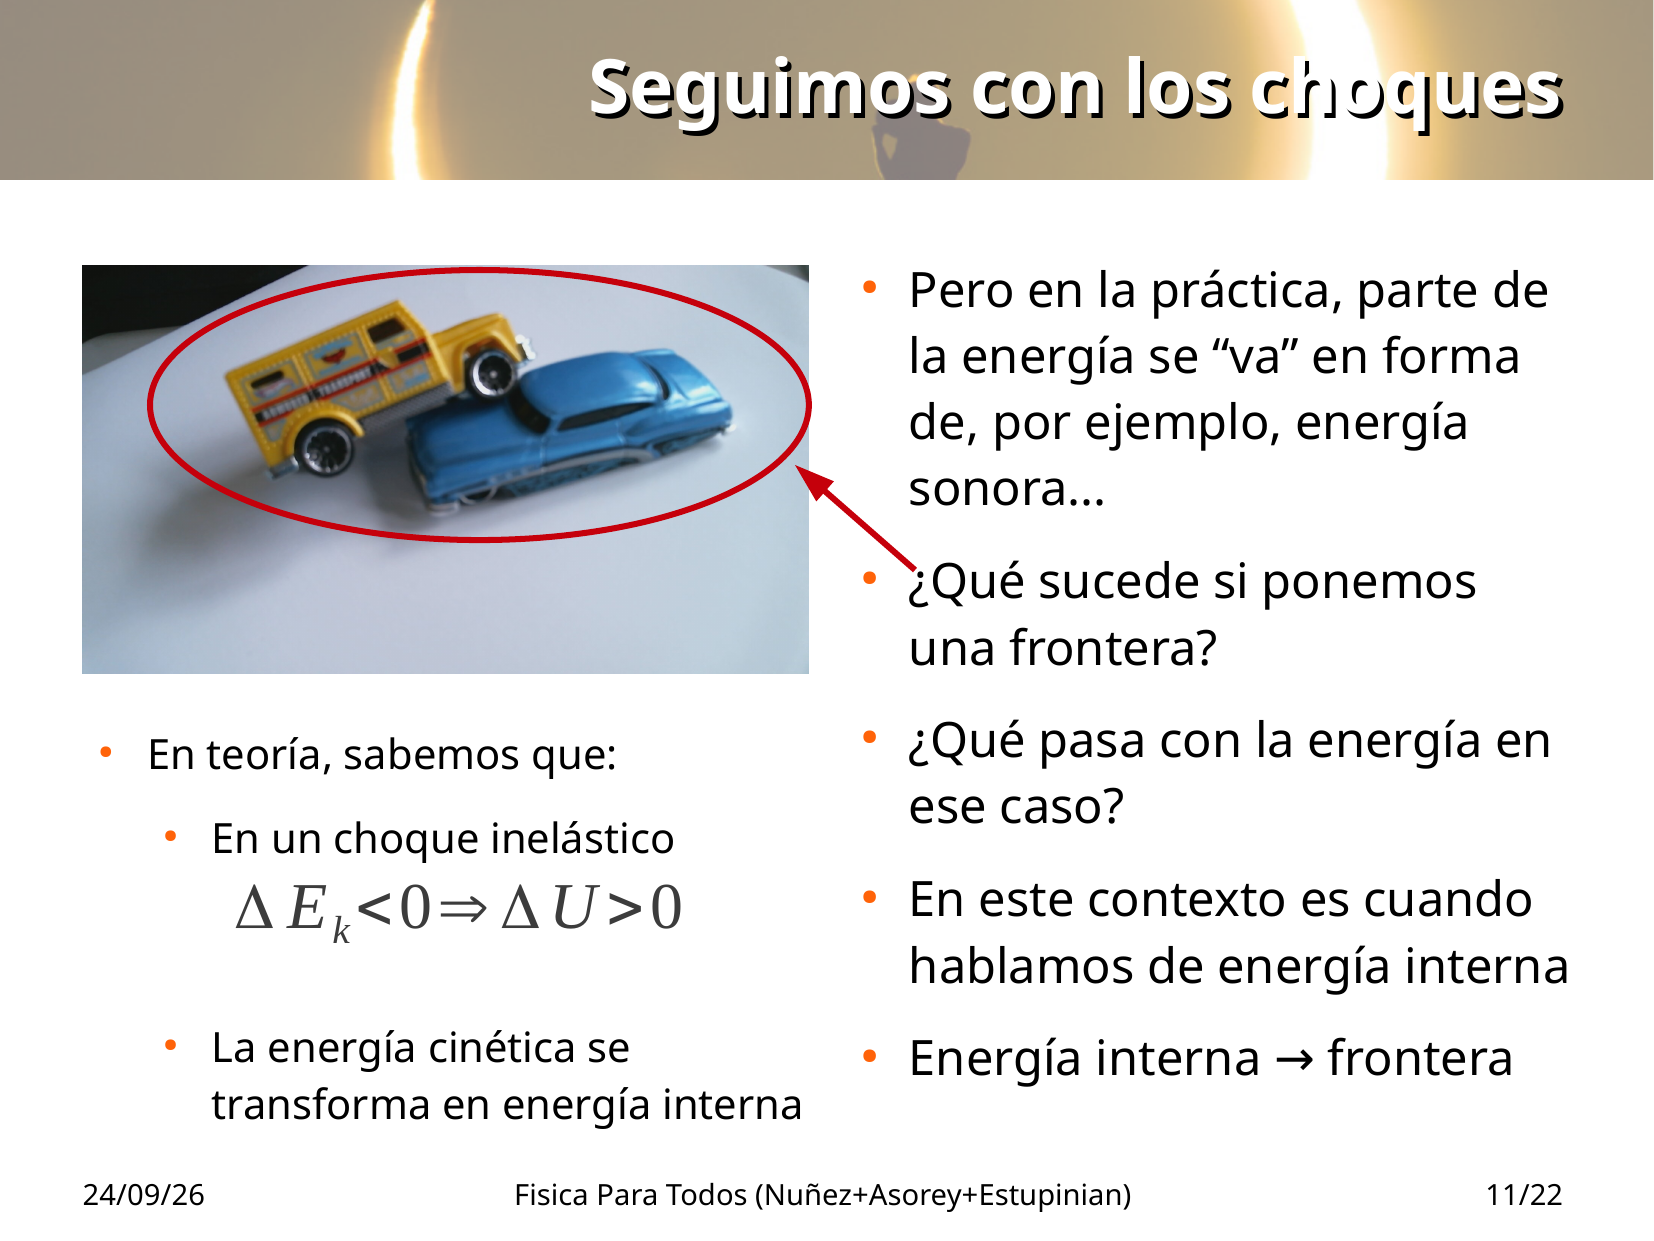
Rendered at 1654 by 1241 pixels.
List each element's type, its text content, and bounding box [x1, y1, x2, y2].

title Seguimos con los choques [75, 19, 1564, 151]
chart [227, 870, 691, 952]
list Pero en la práctica, parte de la energía se “va” en forma de, por ejemplo, energía sonora... ¿Qué sucede si ponemos una frontera? ¿Qué pasa con la energía en ese caso? En este contexto es cuando hablamos de energía interna Energía interna → frontera [845, 255, 1572, 1156]
picture [154, 274, 805, 537]
picture [0, 0, 1654, 180]
list En teoría, sabemos que: En un choque inelástico La energía cinética se transforma en energía interna [82, 725, 809, 1155]
picture [82, 265, 809, 674]
